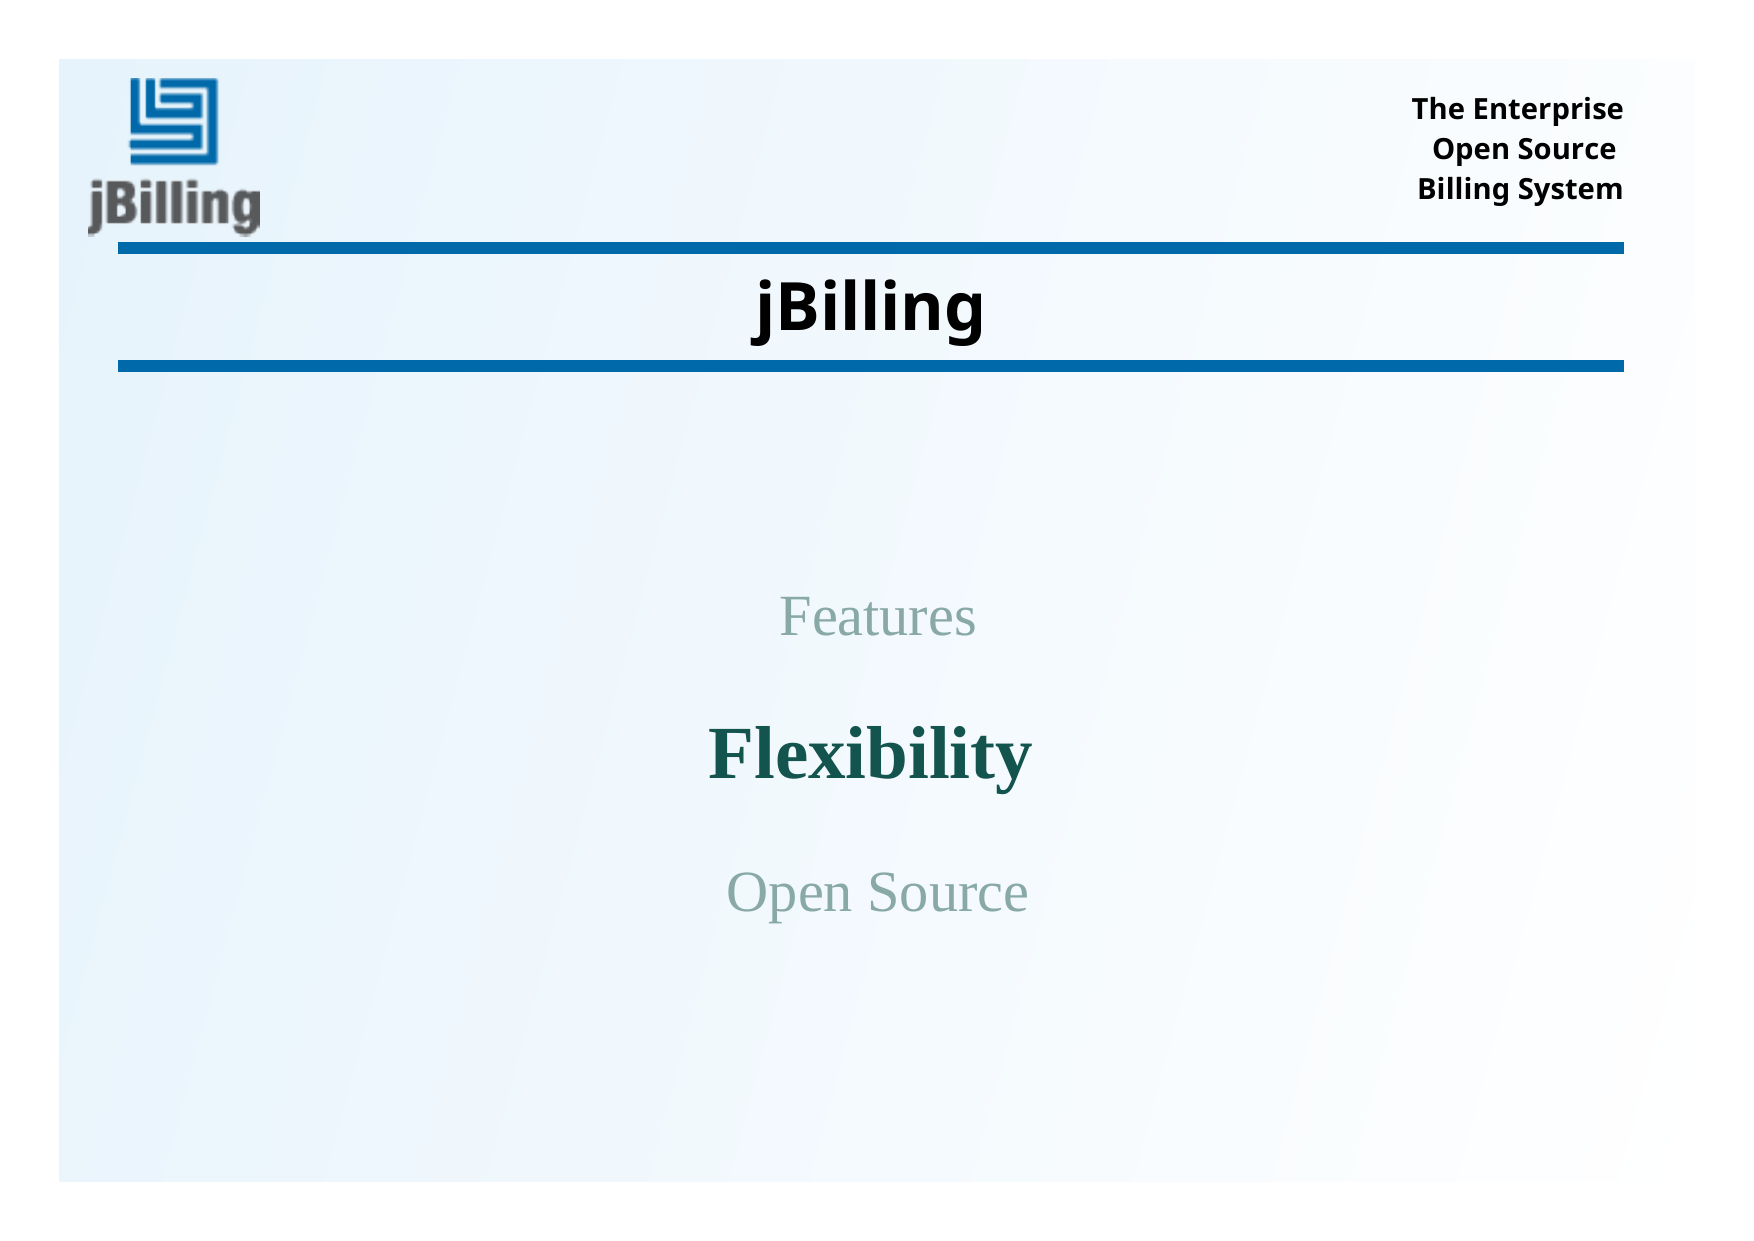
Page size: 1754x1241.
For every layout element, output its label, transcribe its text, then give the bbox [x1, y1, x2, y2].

title jBilling [118, 248, 1625, 361]
subtitle Features Flexibility Open Source [118, 373, 1625, 1134]
picture [88, 78, 260, 237]
